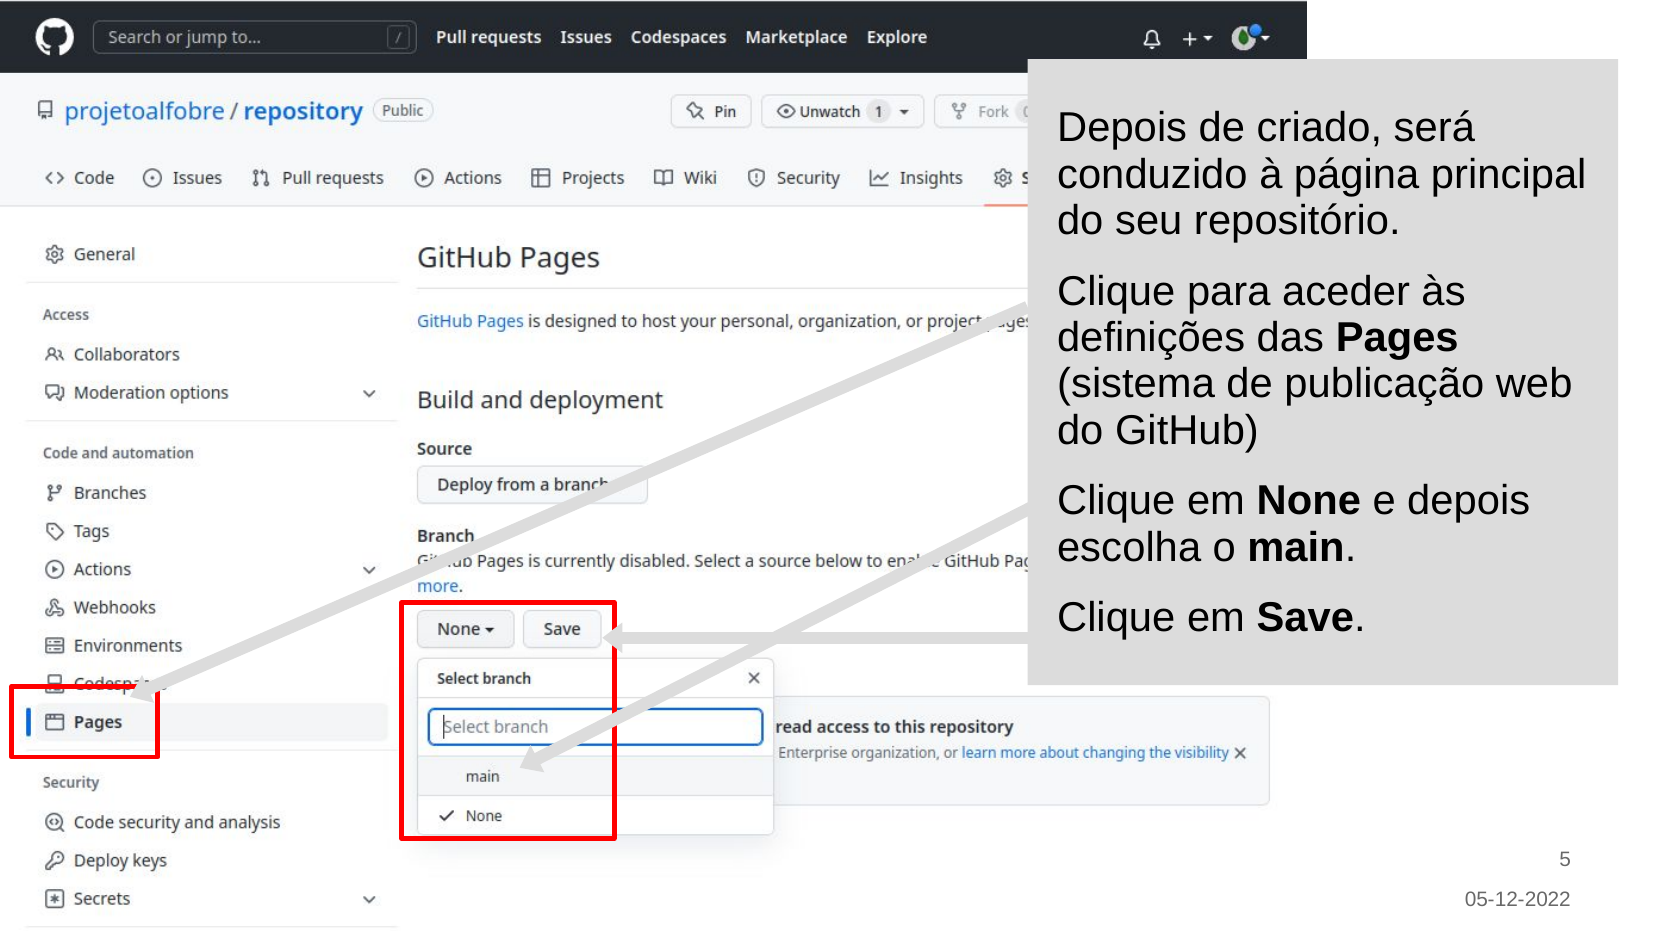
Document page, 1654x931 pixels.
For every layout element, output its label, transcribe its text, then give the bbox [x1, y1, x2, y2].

picture [803, 518, 1027, 632]
picture [14, 689, 155, 755]
picture [617, 644, 747, 710]
list Depois de criado, será conduzido à página principal do seu repositório. Clique para aceder às definições das Pages (sistema de publicação web do GitHub) Clique em None e depois escolha o main. Clique em Save. [1027, 59, 1619, 686]
picture [404, 605, 612, 836]
picture [0, 0, 1307, 931]
